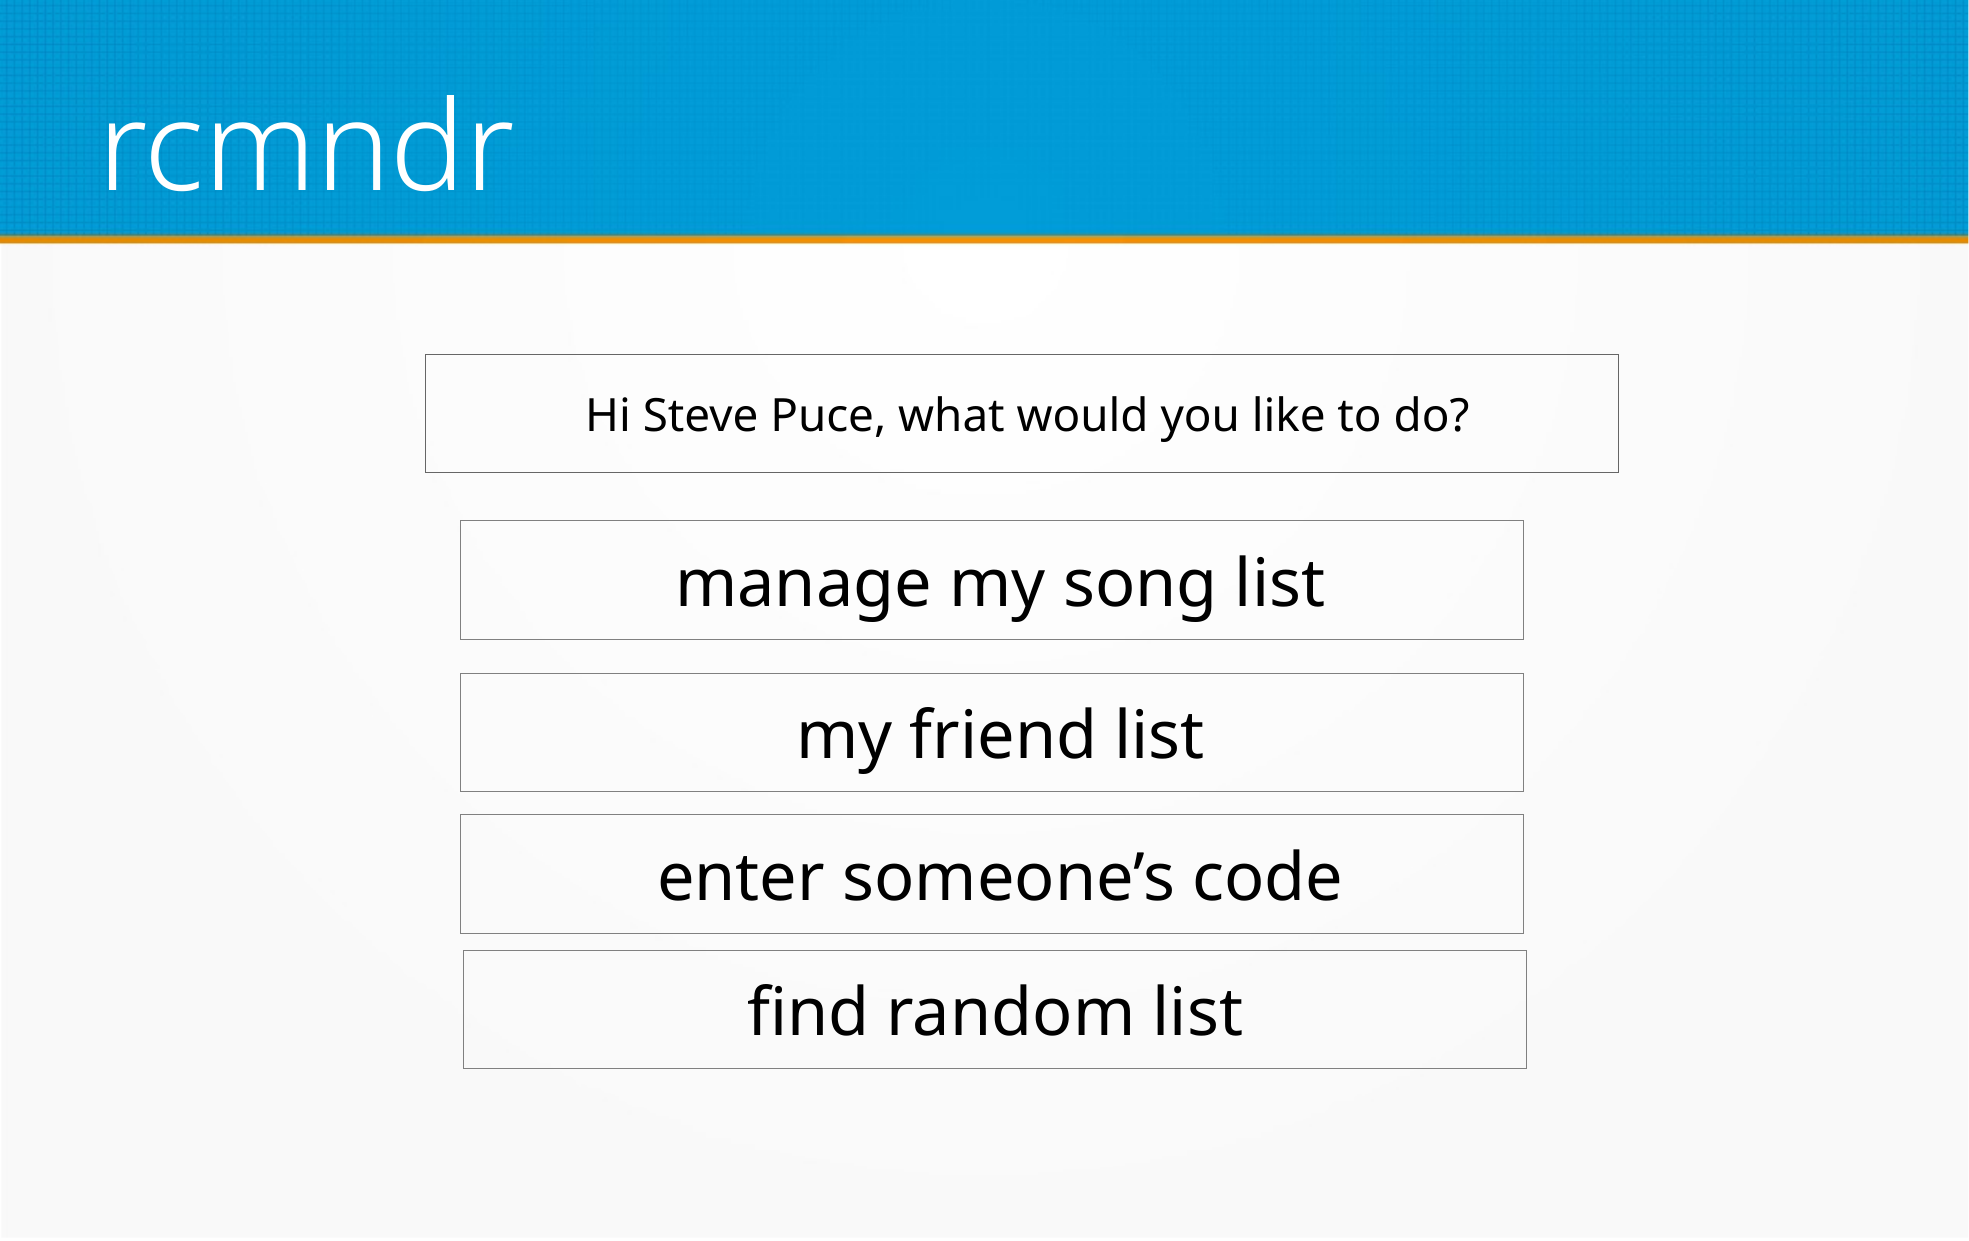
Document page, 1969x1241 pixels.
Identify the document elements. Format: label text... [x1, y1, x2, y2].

text_box Hi Steve Puce, what would you like to do? [425, 354, 1619, 473]
list manage my song list [460, 520, 1524, 640]
picture [0, 233, 1969, 1241]
list find random list [463, 950, 1527, 1069]
list enter someone’s code [460, 814, 1524, 934]
title rcmndr [98, 19, 1870, 227]
list my friend list [460, 673, 1524, 792]
